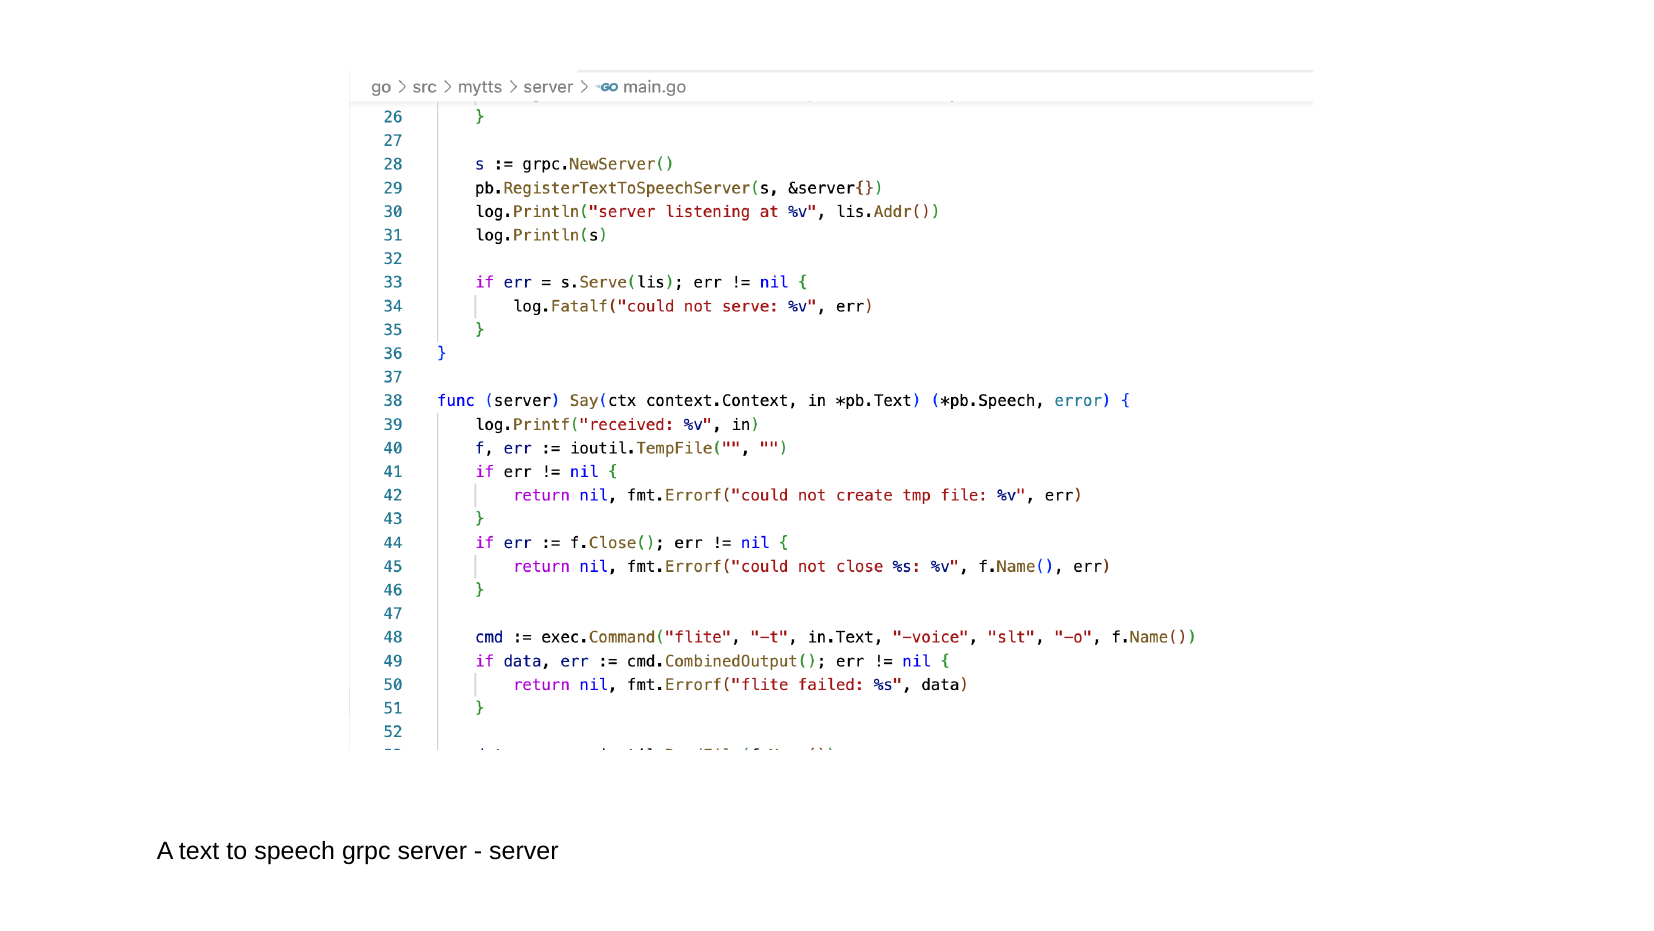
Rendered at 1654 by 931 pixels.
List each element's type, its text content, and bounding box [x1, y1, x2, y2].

text_box A text to speech grpc server - server [142, 829, 1051, 901]
picture [349, 70, 1313, 751]
